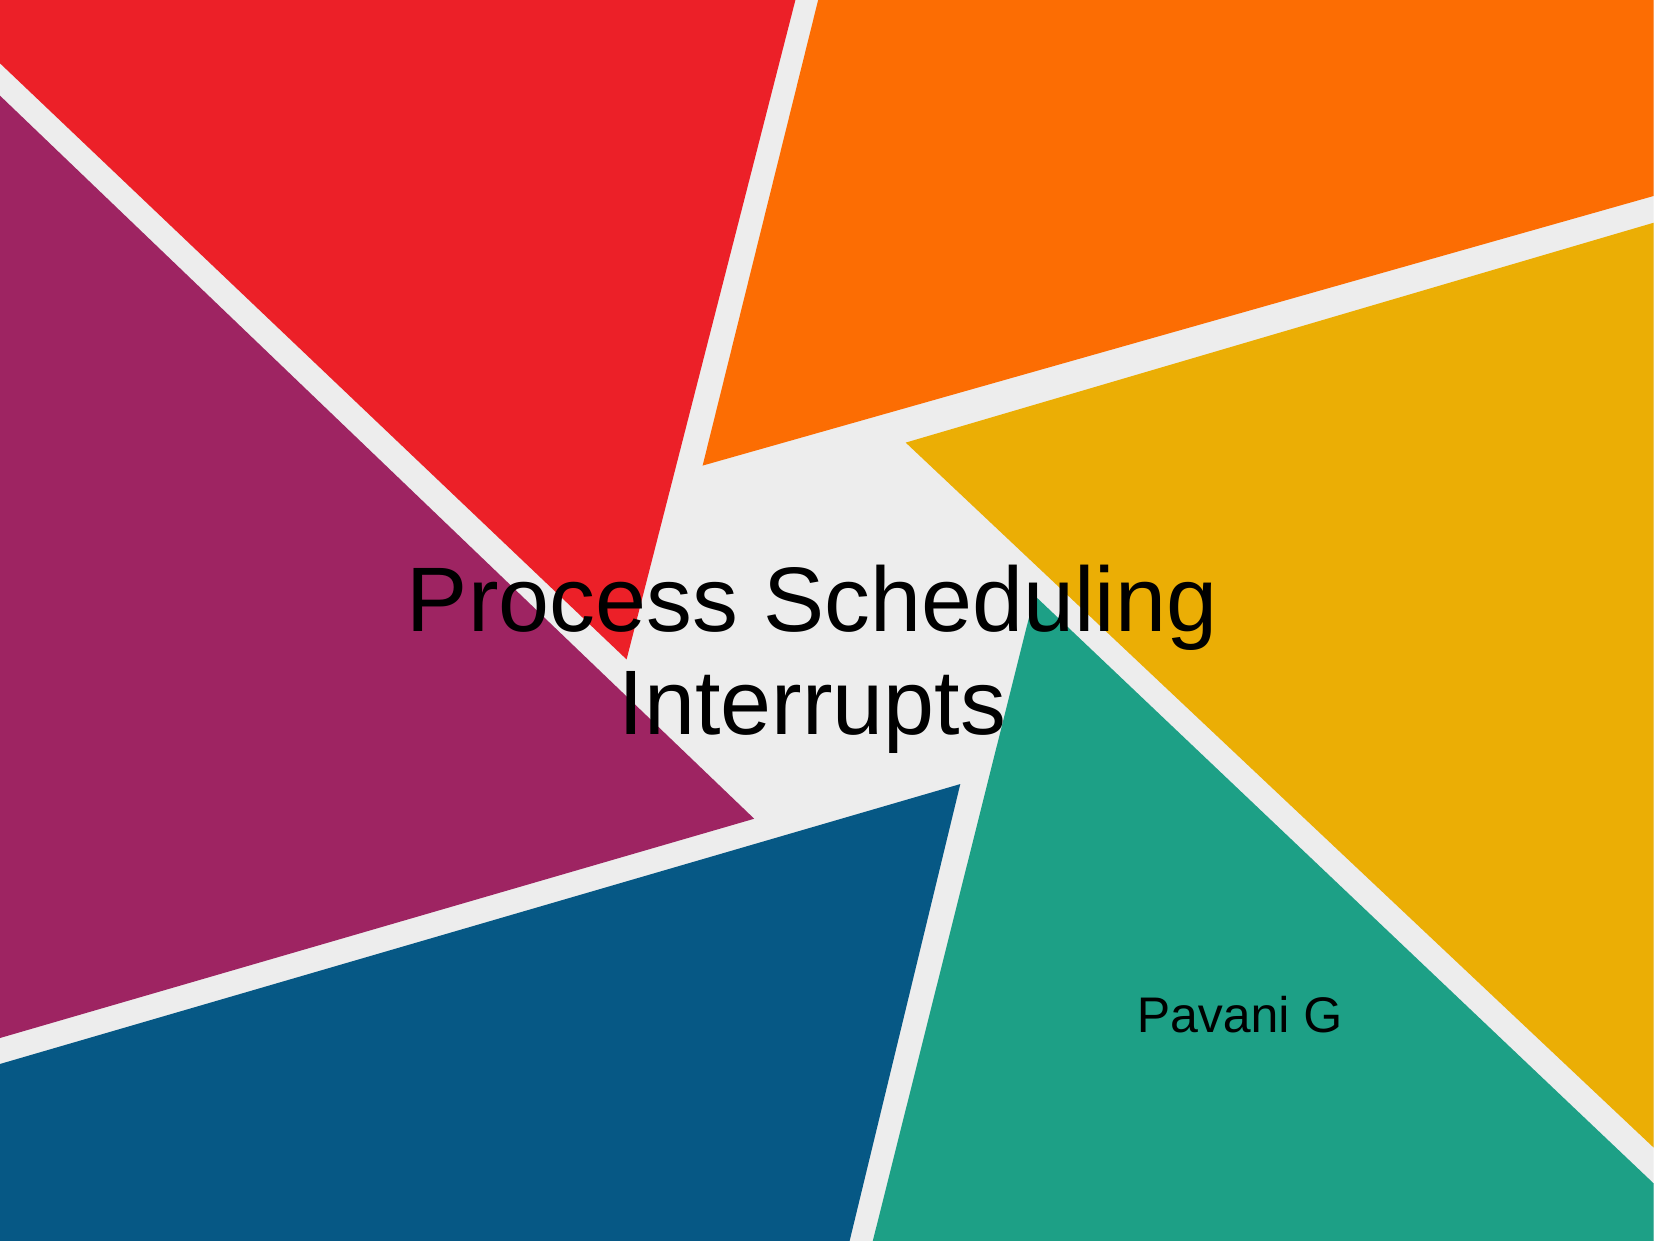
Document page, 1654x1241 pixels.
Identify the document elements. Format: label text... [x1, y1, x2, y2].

text_box Pavani G [1122, 980, 1382, 1051]
subtitle Process Scheduling Interrupts [81, 291, 1570, 1011]
